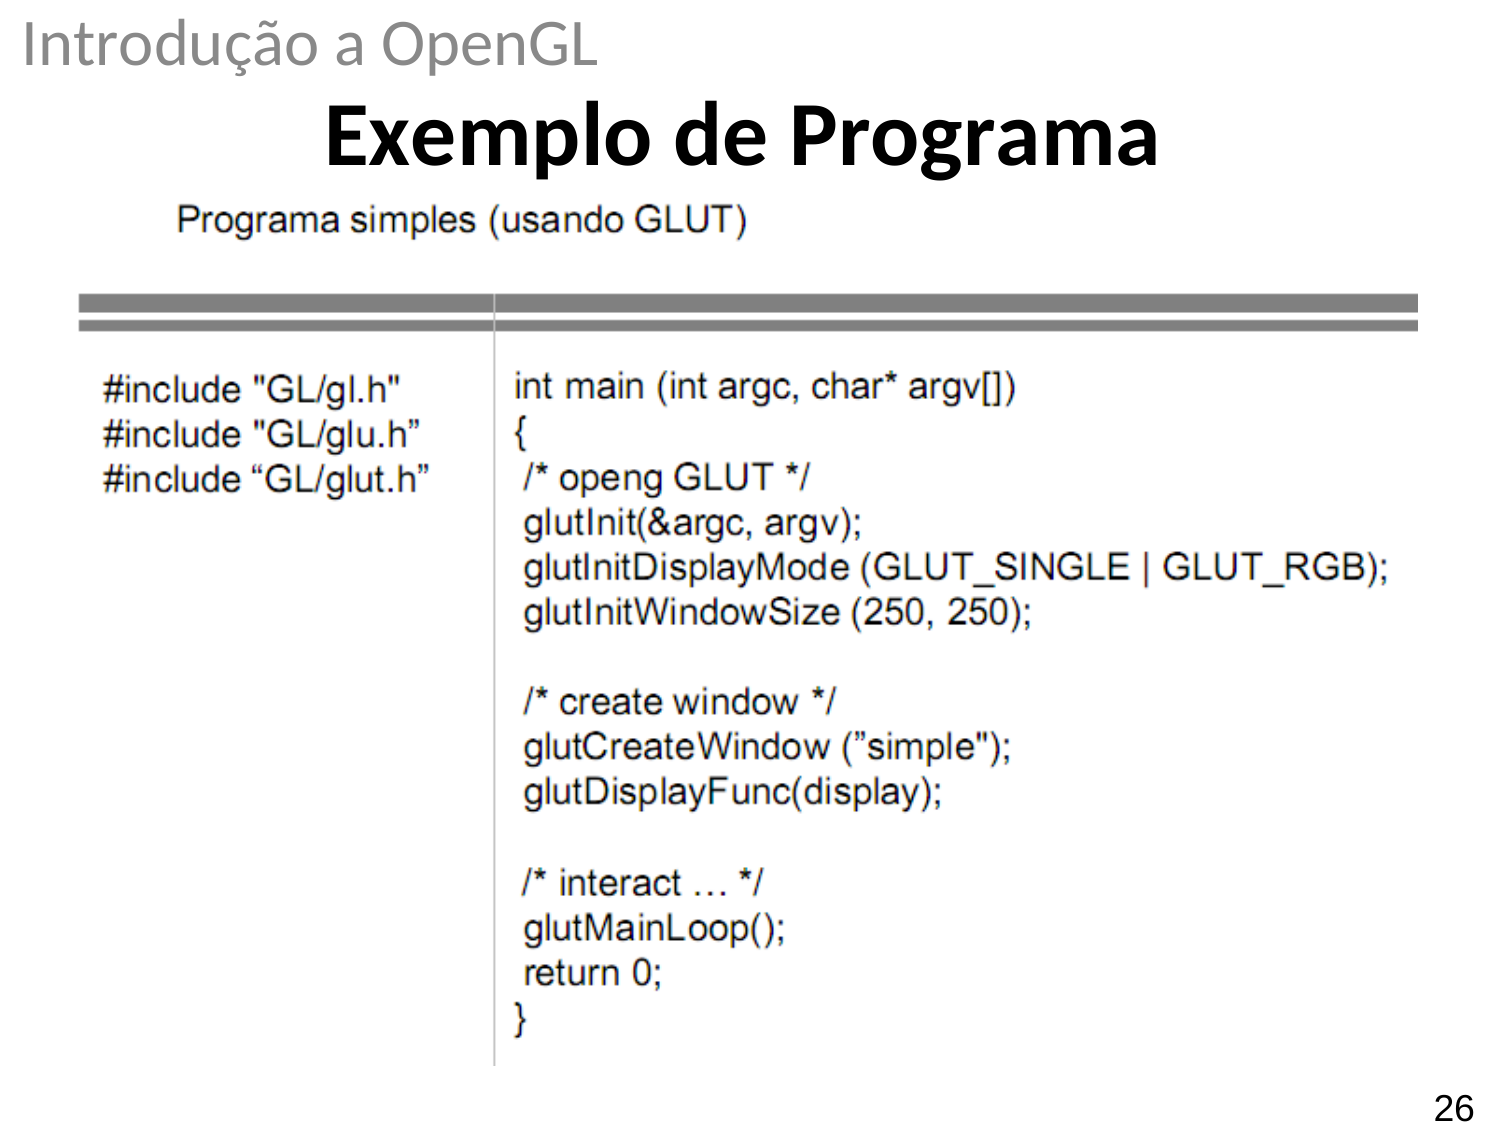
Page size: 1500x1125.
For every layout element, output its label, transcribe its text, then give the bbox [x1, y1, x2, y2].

picture [70, 199, 1418, 1066]
title Exemplo de Programa [105, 66, 1381, 192]
text_box 26 [1418, 1075, 1490, 1125]
text_box Introdução a OpenGL [0, 0, 622, 159]
